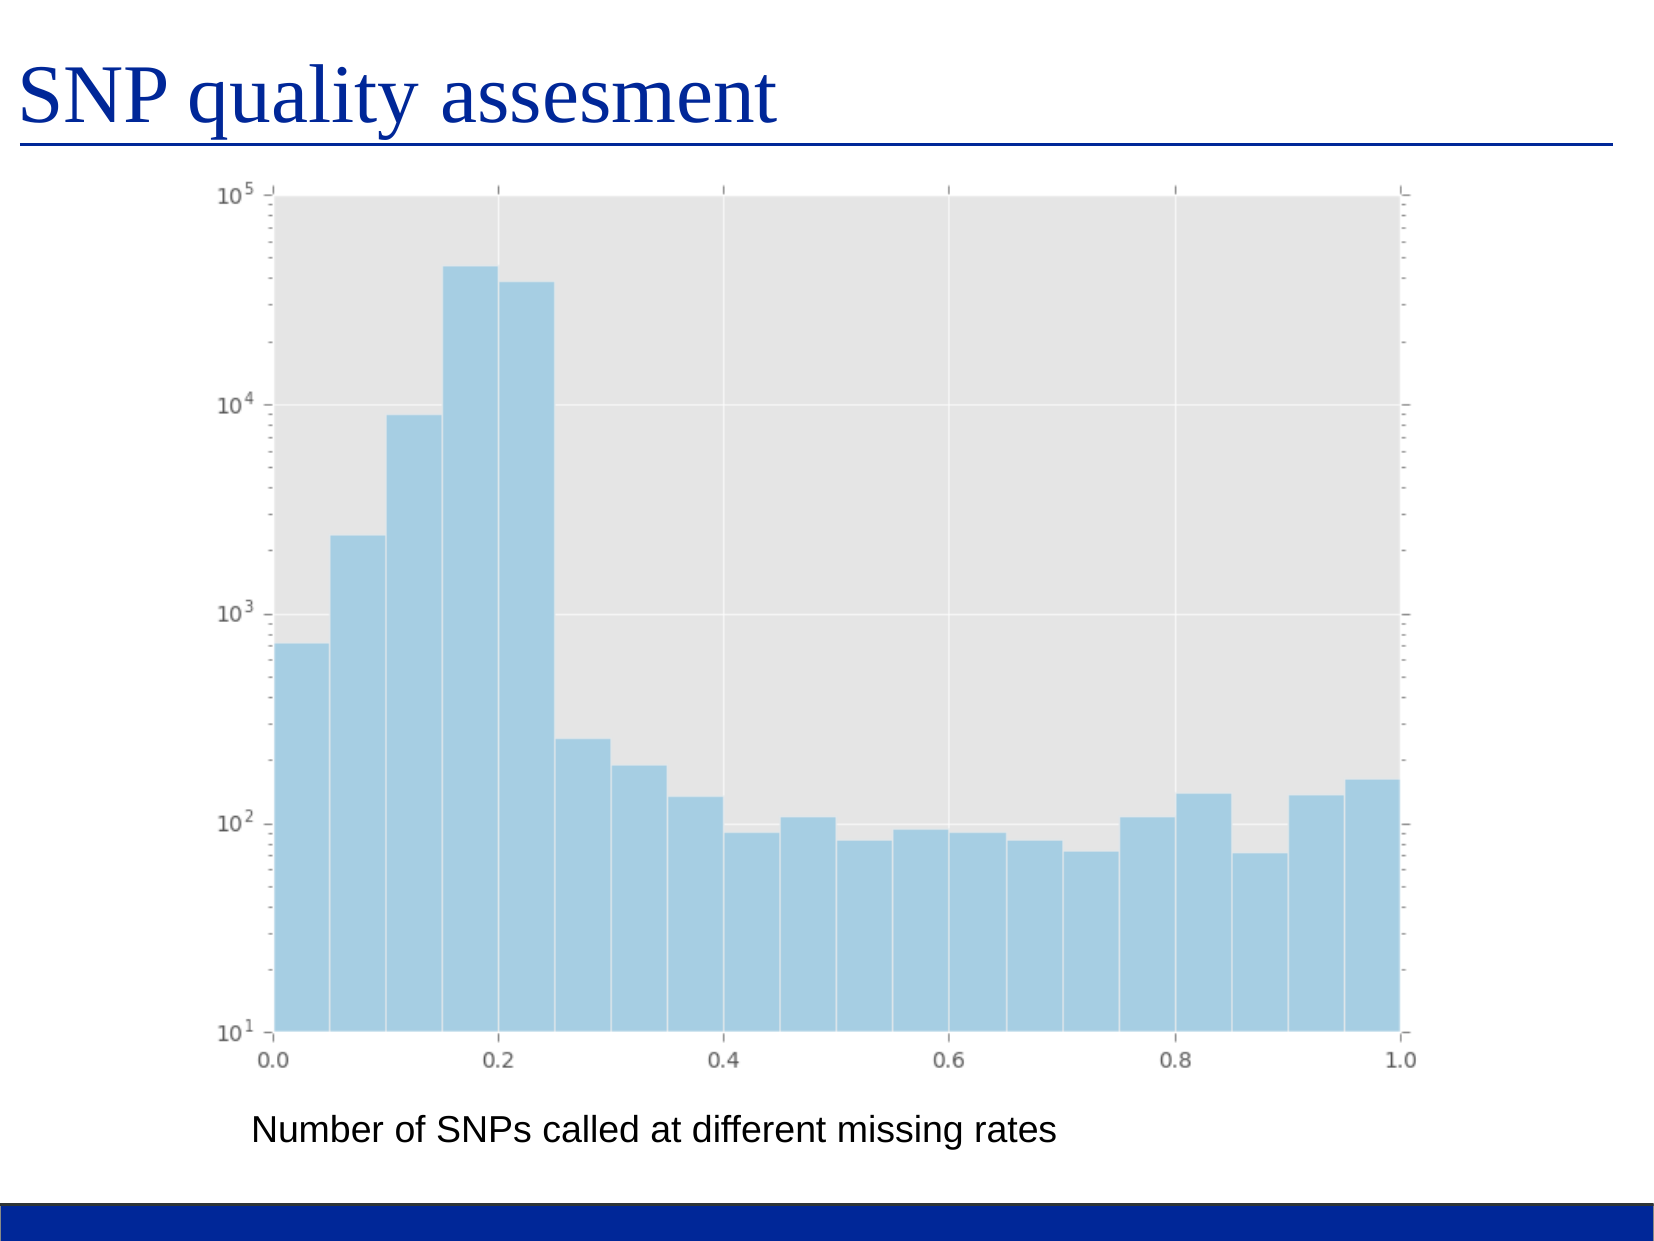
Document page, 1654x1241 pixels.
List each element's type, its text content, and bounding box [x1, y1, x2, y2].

text_box Number of SNPs called at different missing rates [236, 1100, 1536, 1158]
title SNP quality assesment [17, 0, 1589, 198]
picture [190, 154, 1441, 1093]
